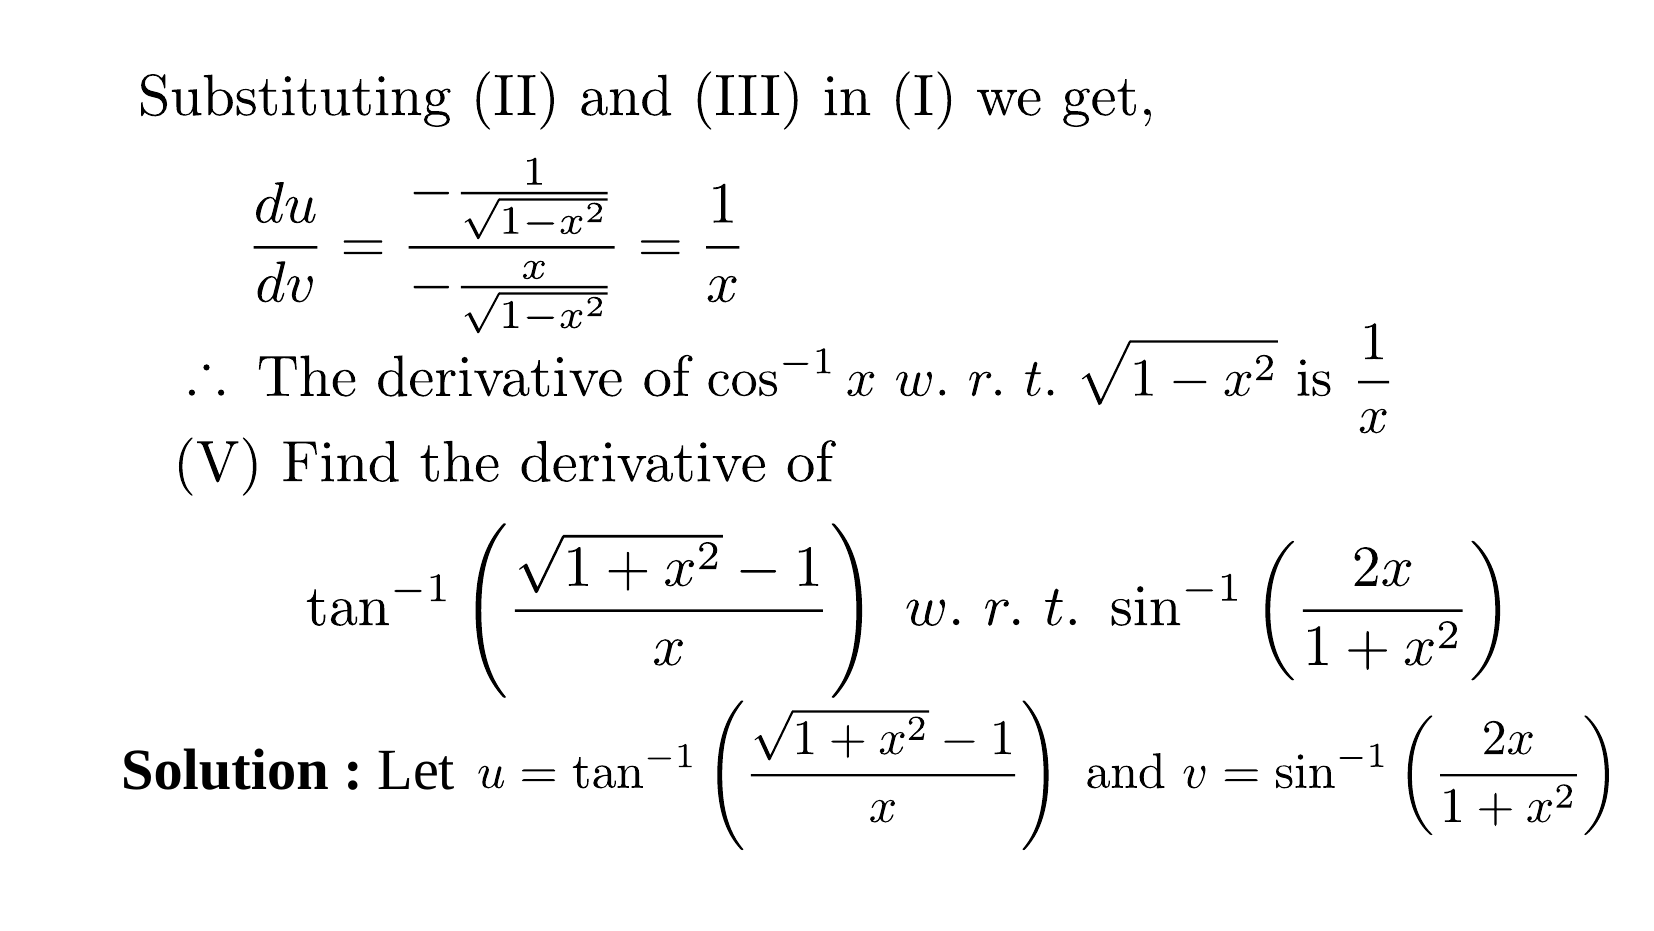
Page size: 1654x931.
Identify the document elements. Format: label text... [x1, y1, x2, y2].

title Solution : Let [47, 37, 1607, 886]
text_box [478, 700, 1609, 851]
text_box [140, 71, 1151, 130]
text_box [253, 157, 740, 334]
text_box [176, 437, 836, 496]
text_box [188, 364, 225, 396]
text_box [708, 340, 1331, 406]
text_box [258, 354, 693, 397]
text_box [306, 523, 1501, 698]
text_box [1358, 323, 1390, 434]
